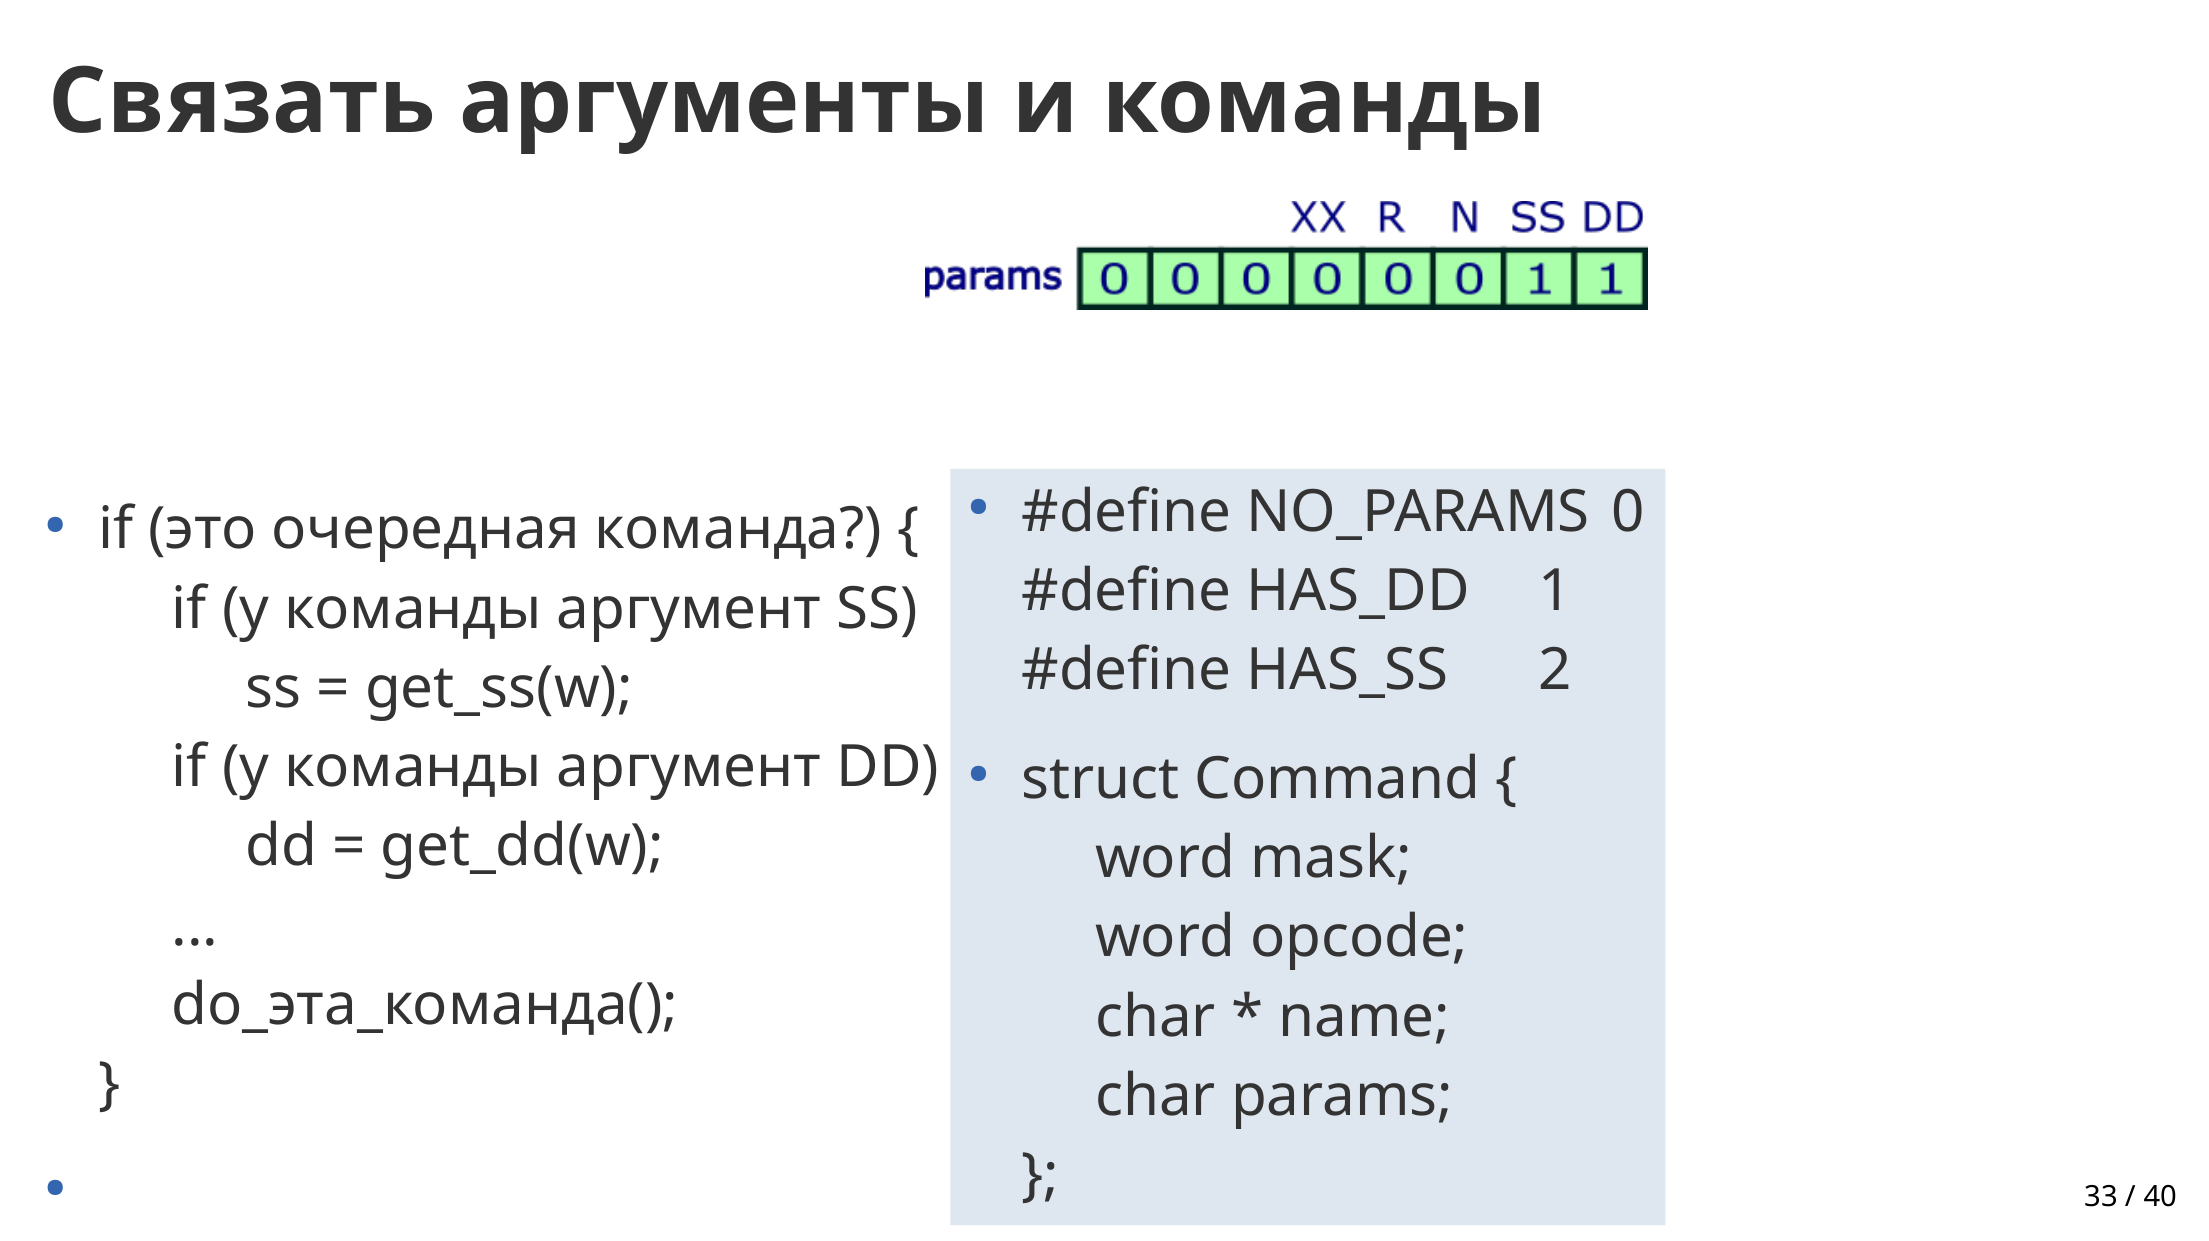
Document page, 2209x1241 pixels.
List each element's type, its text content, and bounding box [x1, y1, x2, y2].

picture [925, 201, 1648, 310]
list #define NO_PARAMS 0 #define HAS_DD 1 #define HAS_SS 2 struct Command { word mask; word opcode; char * name; char params; }; [950, 468, 1666, 1226]
list if (это очередная команда?) { if (у команды аргумент SS) ss = get_ss(w); if (у команды аргумент DD) dd = get_dd(w); ... do_эта_команда(); } [27, 486, 950, 1155]
title Связать аргументы и команды [48, 34, 2174, 160]
